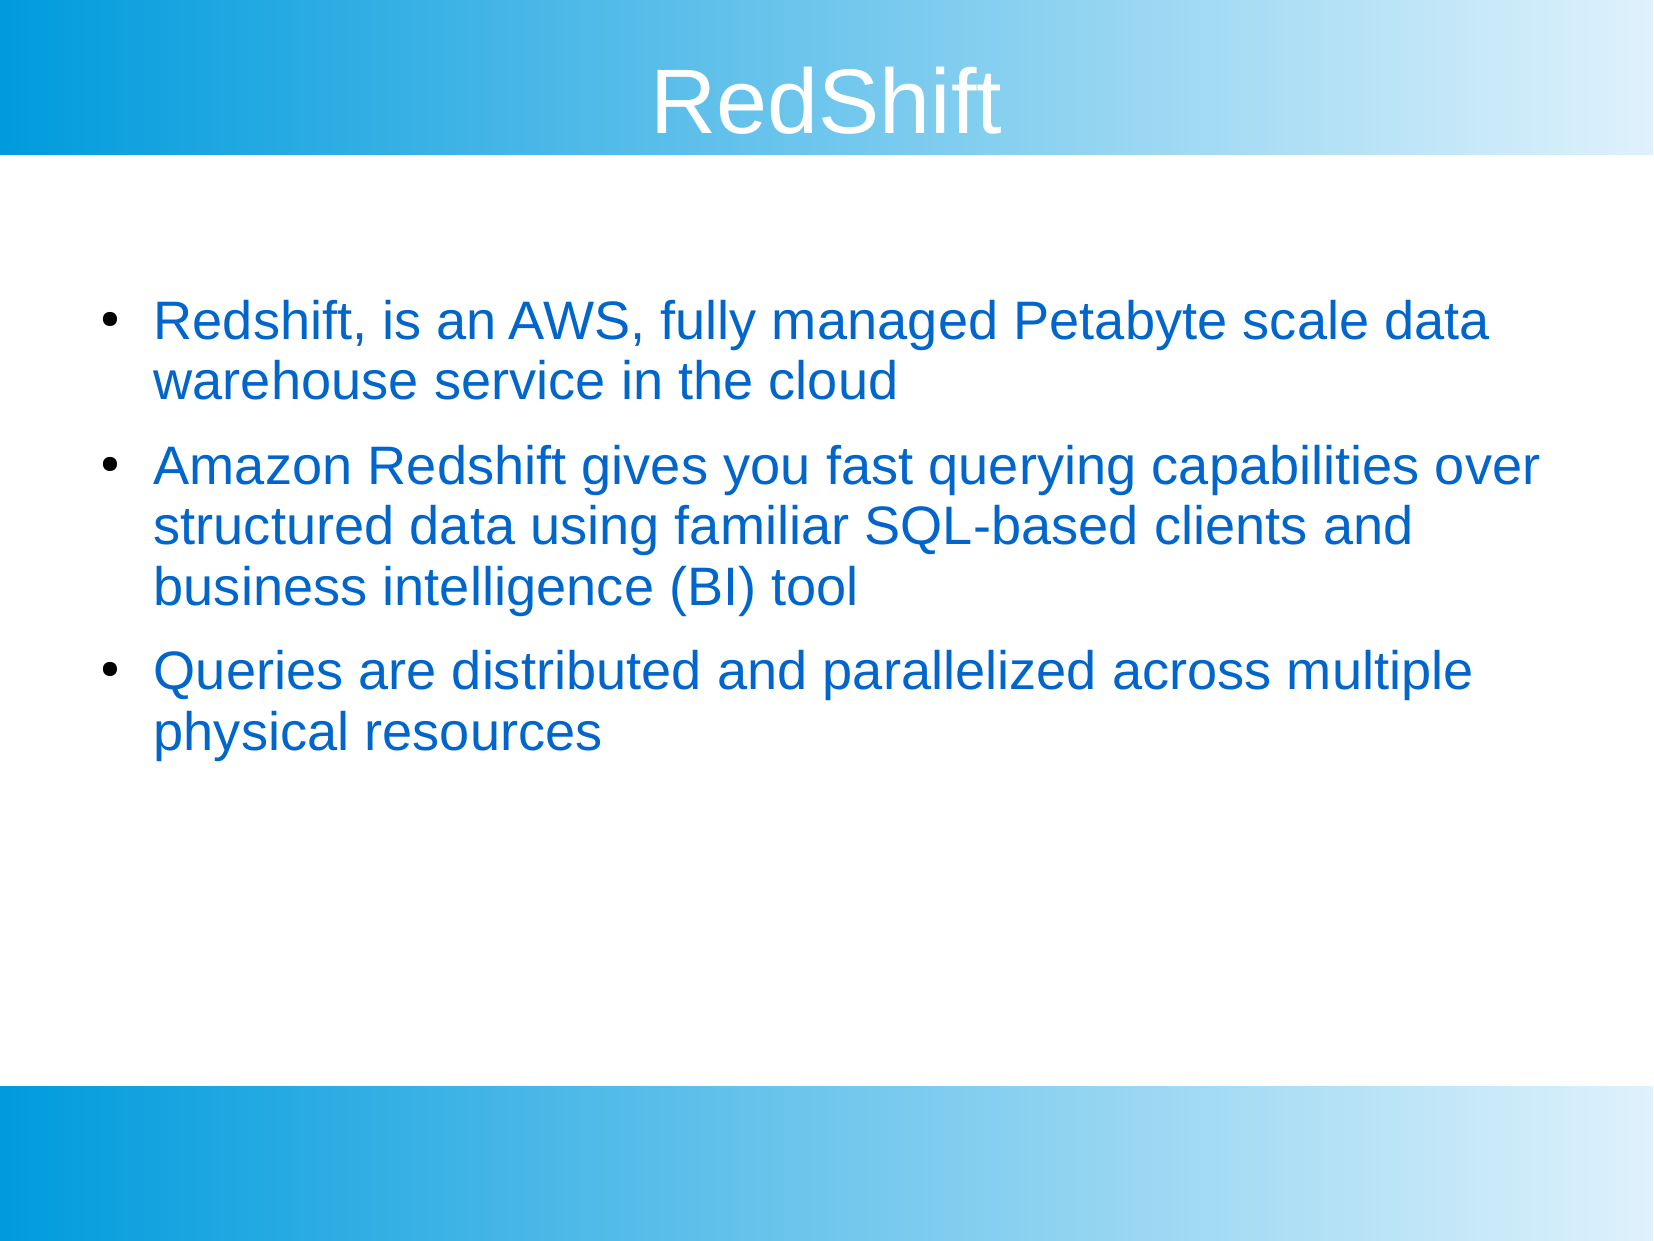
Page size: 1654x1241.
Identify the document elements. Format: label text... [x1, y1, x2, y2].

list Redshift, is an AWS, fully managed Petabyte scale data warehouse service in the cloud Amazon Redshift gives you fast querying capabilities over structured data using familiar SQL-based clients and business intelligence (BI) tool Queries are distributed and parallelized across multiple physical resources [82, 290, 1571, 1010]
title RedShift [82, 49, 1571, 155]
